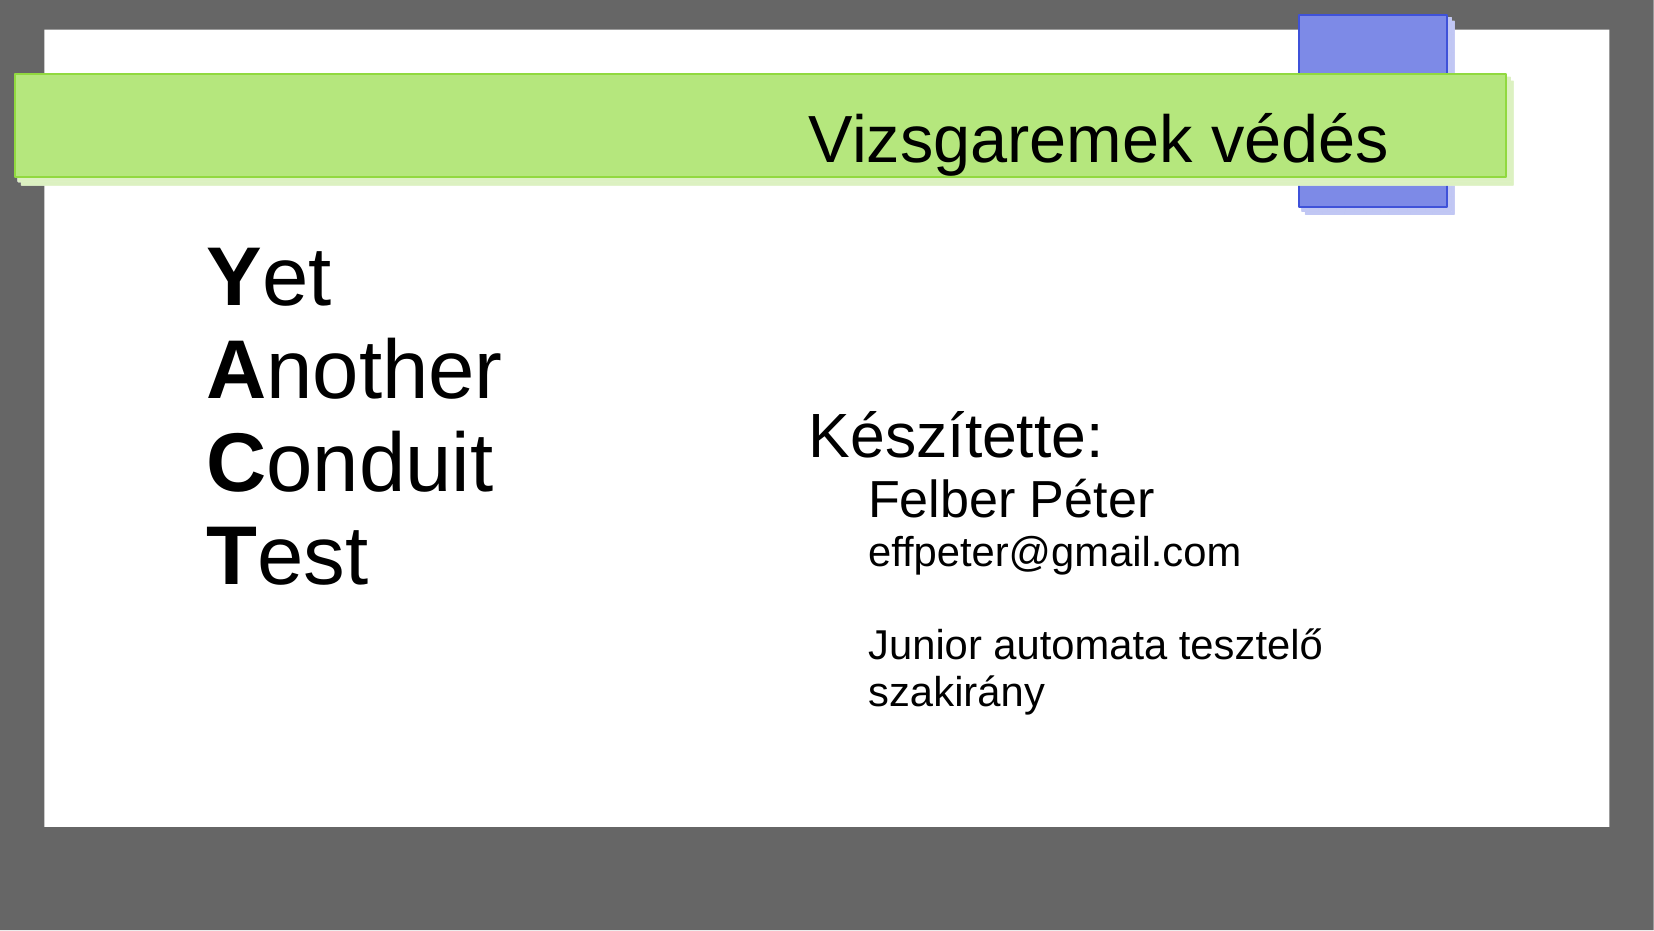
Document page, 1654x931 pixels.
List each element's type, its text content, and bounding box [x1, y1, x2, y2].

text_box Vizsgaremek védés Készítette: Felber Péter effpeter@gmail.com Junior automata tesztelő szakirány [750, 75, 1487, 742]
subtitle Yet Another Conduit Test [88, 83, 601, 751]
